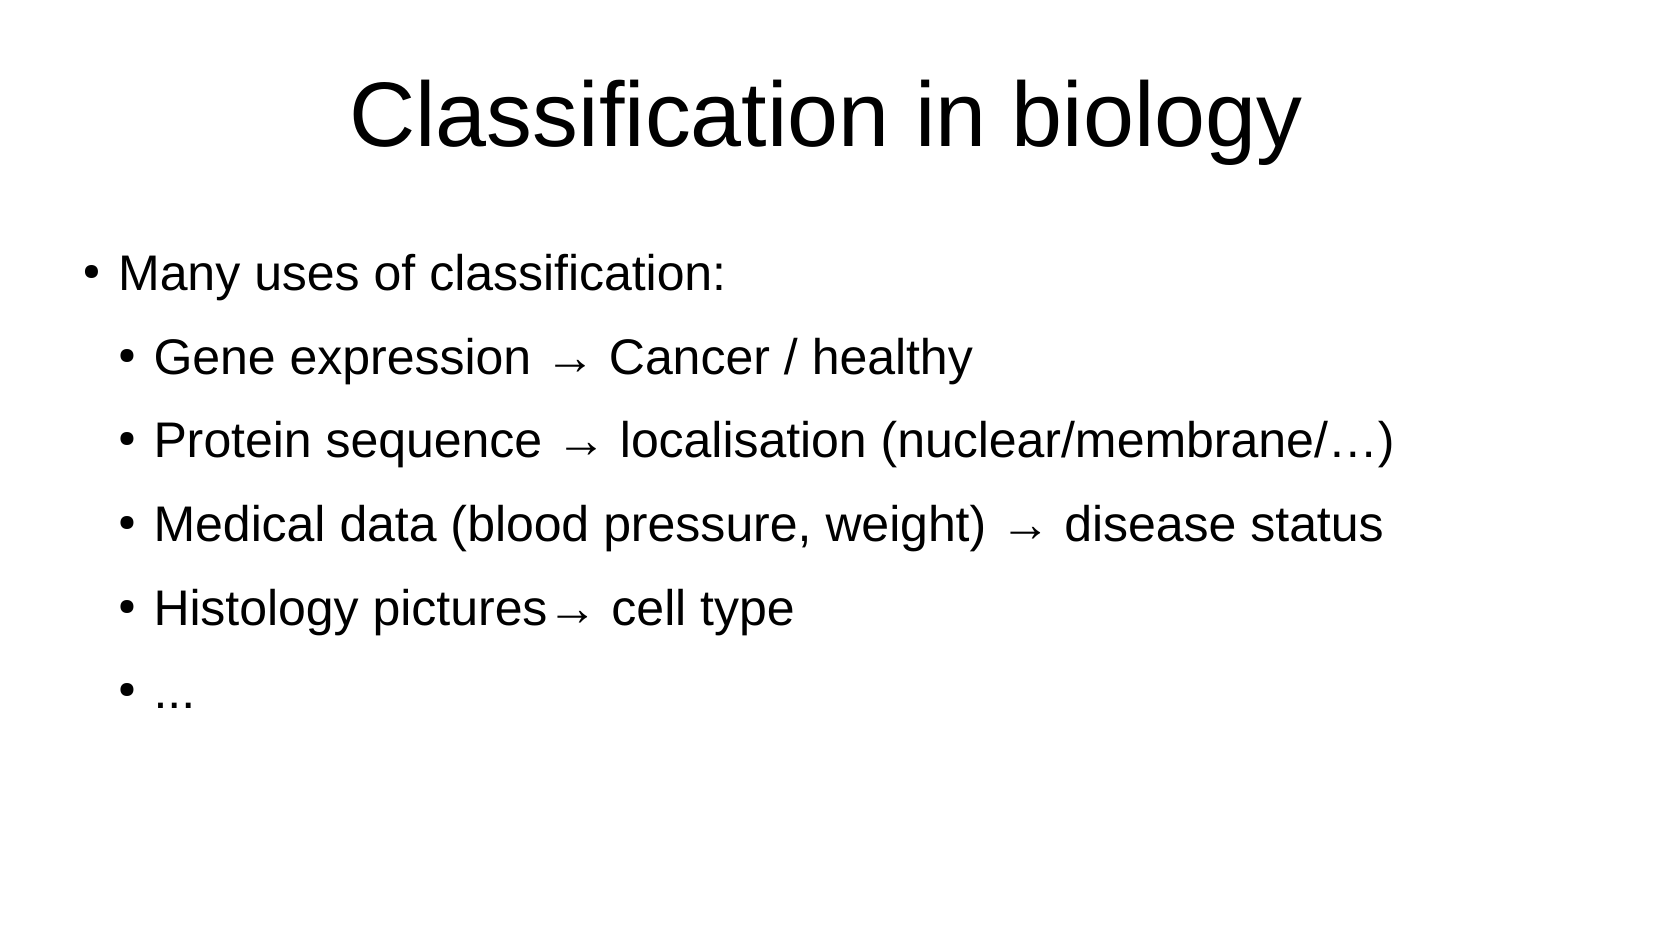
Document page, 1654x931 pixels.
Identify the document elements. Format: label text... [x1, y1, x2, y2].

subtitle Many uses of classification: Gene expression → Cancer / healthy Protein sequence → localisation (nuclear/membrane/…) Medical data (blood pressure, weight) → disease status Histology pictures→ cell type ... [82, 217, 1571, 758]
title Classification in biology [82, 37, 1571, 193]
